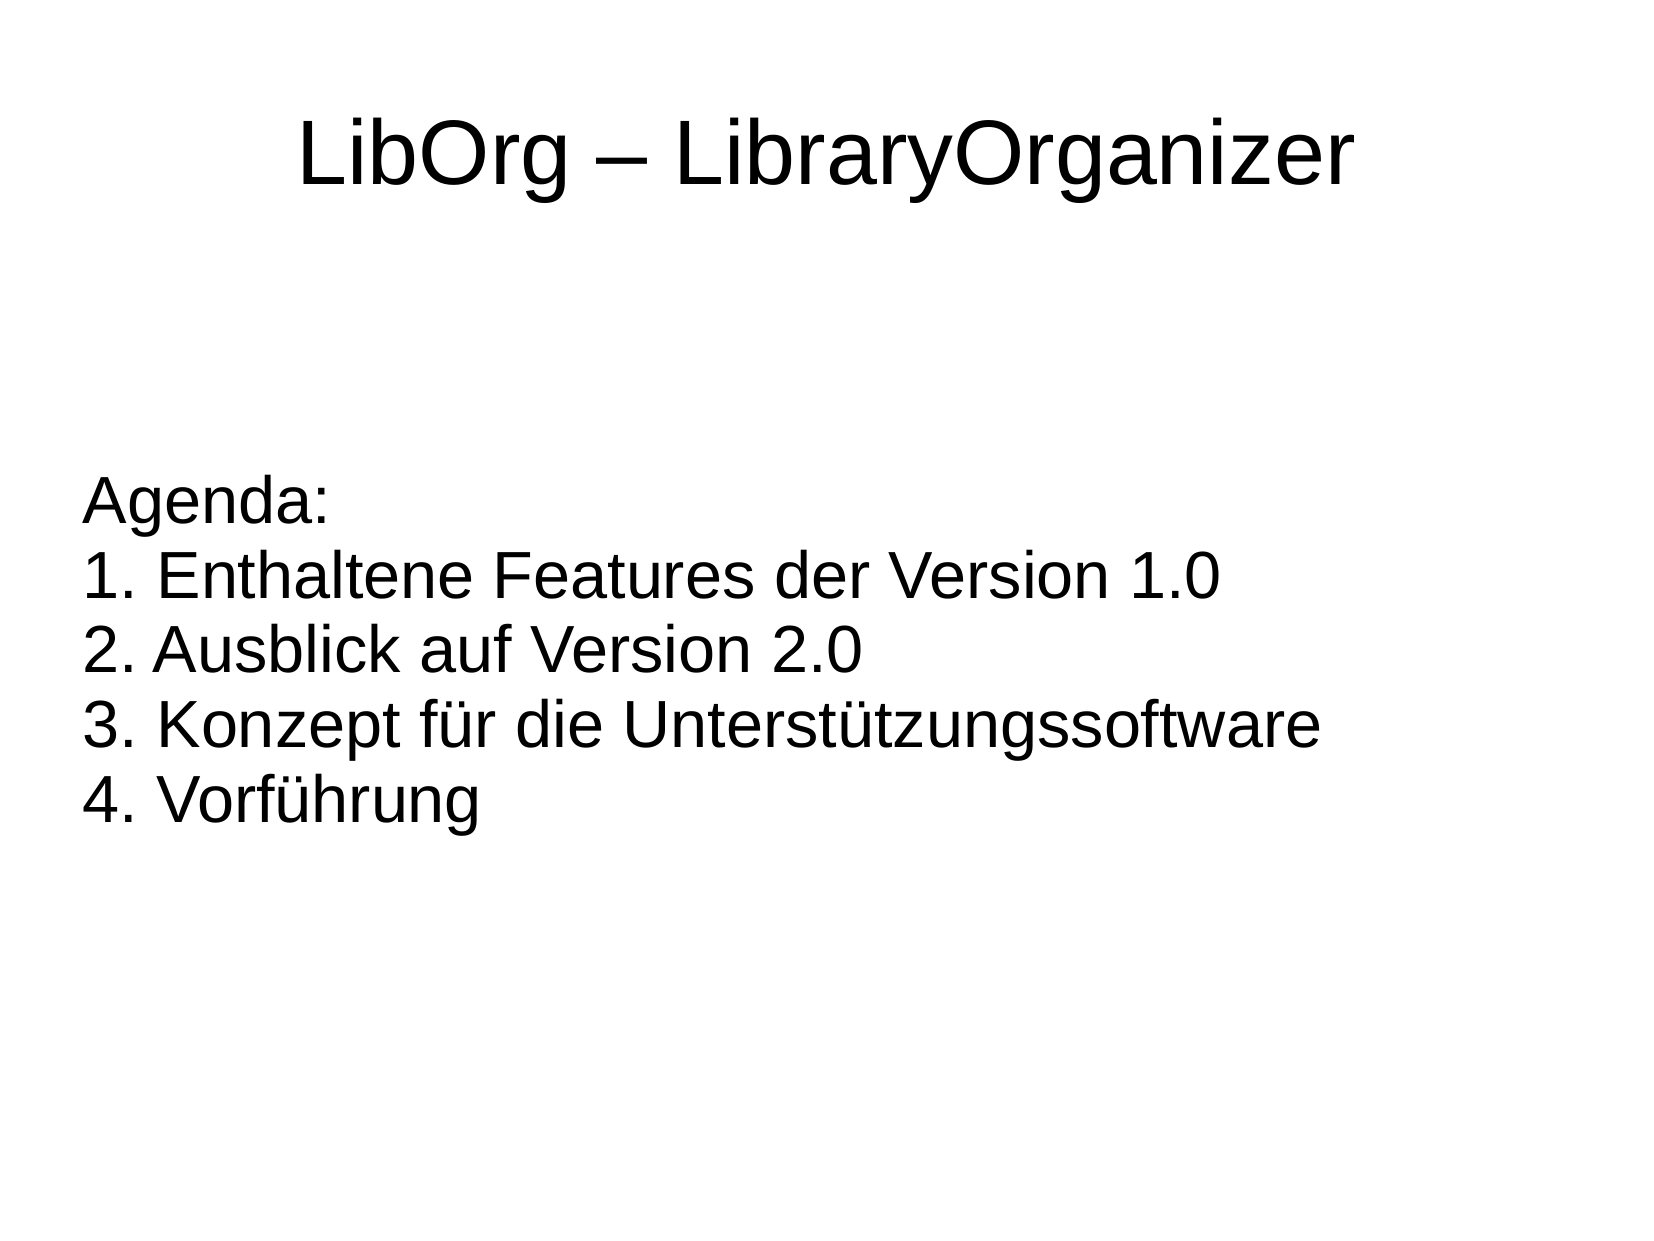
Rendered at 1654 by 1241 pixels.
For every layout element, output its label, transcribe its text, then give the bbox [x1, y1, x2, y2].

title LibOrg – LibraryOrganizer [82, 49, 1571, 257]
subtitle Agenda: 1. Enthaltene Features der Version 1.0 2. Ausblick auf Version 2.0 3. Konzept für die Unterstützungssoftware 4. Vorführung [82, 290, 1571, 1010]
